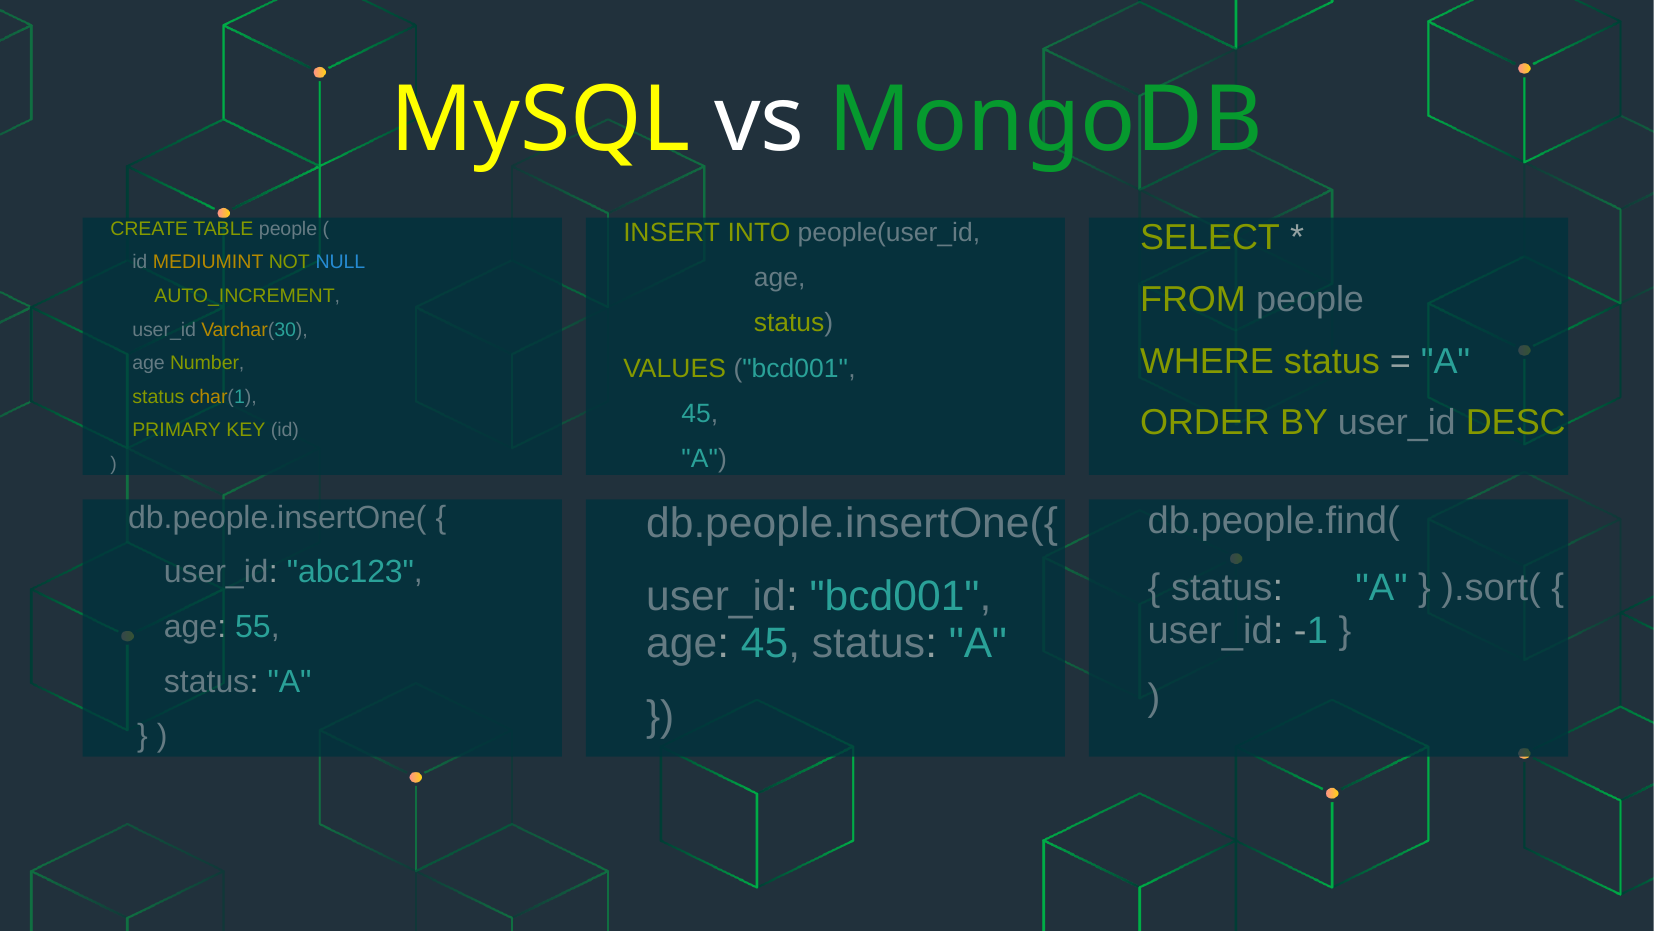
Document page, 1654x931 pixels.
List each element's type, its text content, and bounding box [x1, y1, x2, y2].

list db.people.insertOne({ user_id: "bcd001", age: 45, status: "A" }) [585, 499, 1065, 757]
title MySQL vs MongoDB [82, 37, 1571, 193]
list SELECT * FROM people WHERE status = "A" ORDER BY user_id DESC [1088, 217, 1569, 475]
list db.people.insertOne( { user_id: "abc123", age: 55, status: "A" } ) [82, 499, 562, 757]
list db.people.find( { status: "A" } ).sort( { user_id: -1 } ) [1088, 499, 1569, 757]
picture [0, 0, 1654, 931]
list INSERT INTO people(user_id, age, status) VALUES ("bcd001", 45, "A") [585, 217, 1065, 475]
list CREATE TABLE people ( id MEDIUMINT NOT NULL AUTO_INCREMENT, user_id Varchar(30), age Number, status char(1), PRIMARY KEY (id) ) [82, 217, 562, 475]
